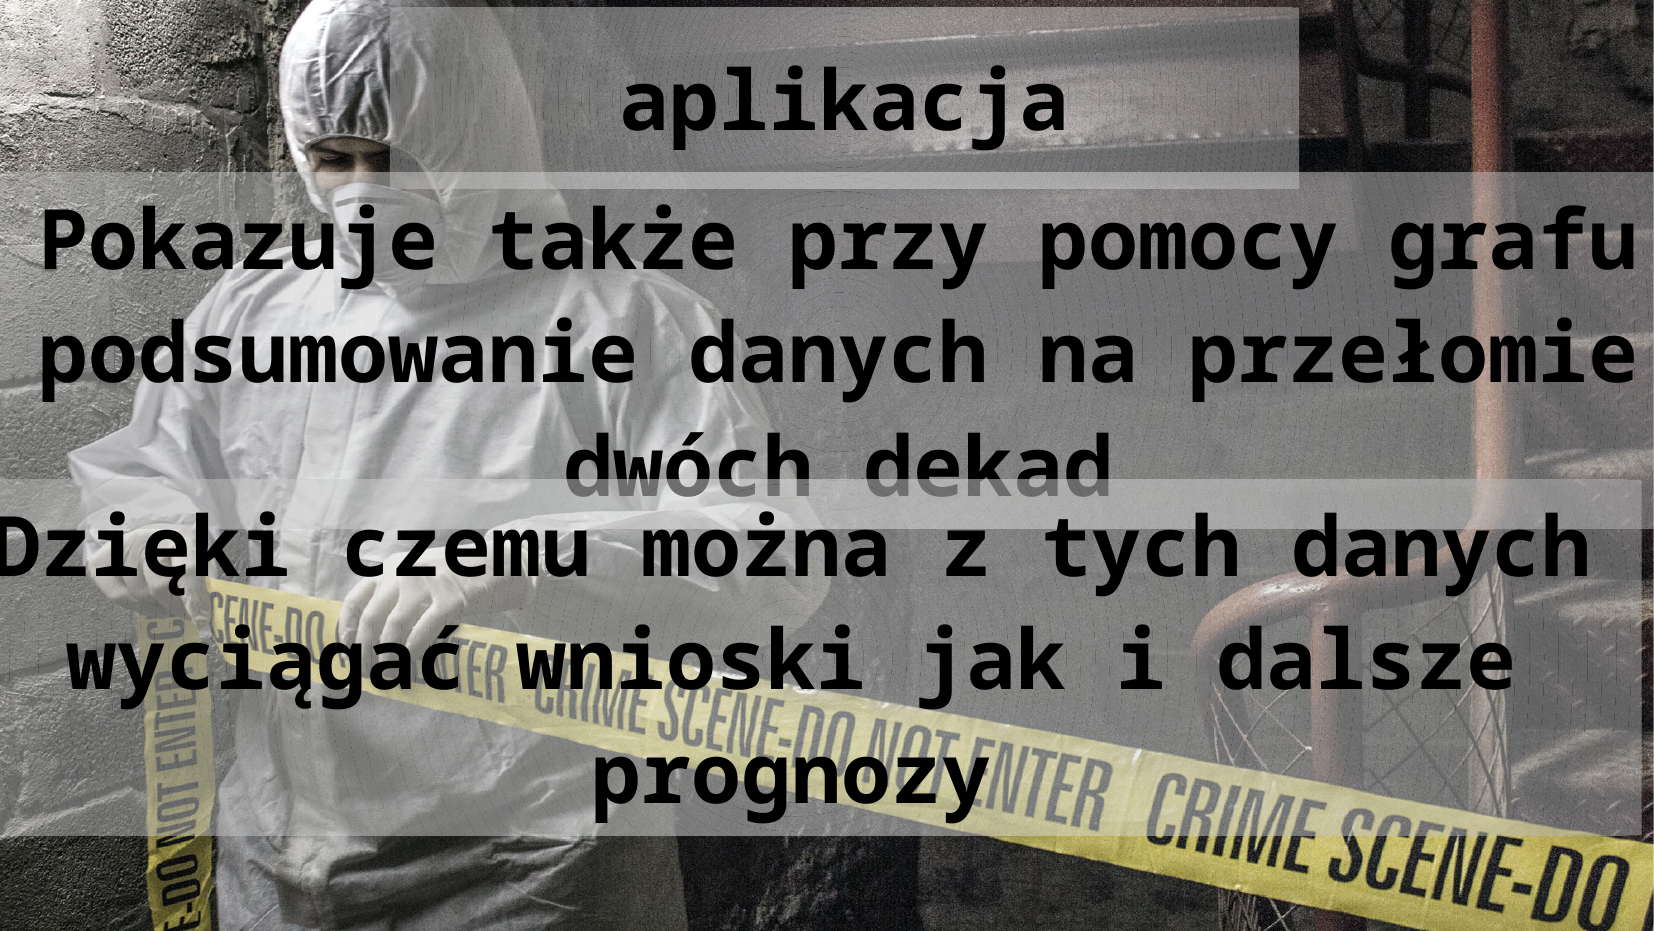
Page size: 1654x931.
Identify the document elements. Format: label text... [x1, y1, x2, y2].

text_box Pokazuje także przy pomocy grafu podsumowanie danych na przełomie dwóch dekad [0, 193, 1654, 508]
text_box aplikacja [389, 7, 1300, 172]
text_box Dzięki czemu można z tych danych wyciągać wnioski jak i dalsze prognozy [0, 500, 1642, 815]
picture [0, 0, 1654, 172]
picture [0, 529, 1654, 931]
